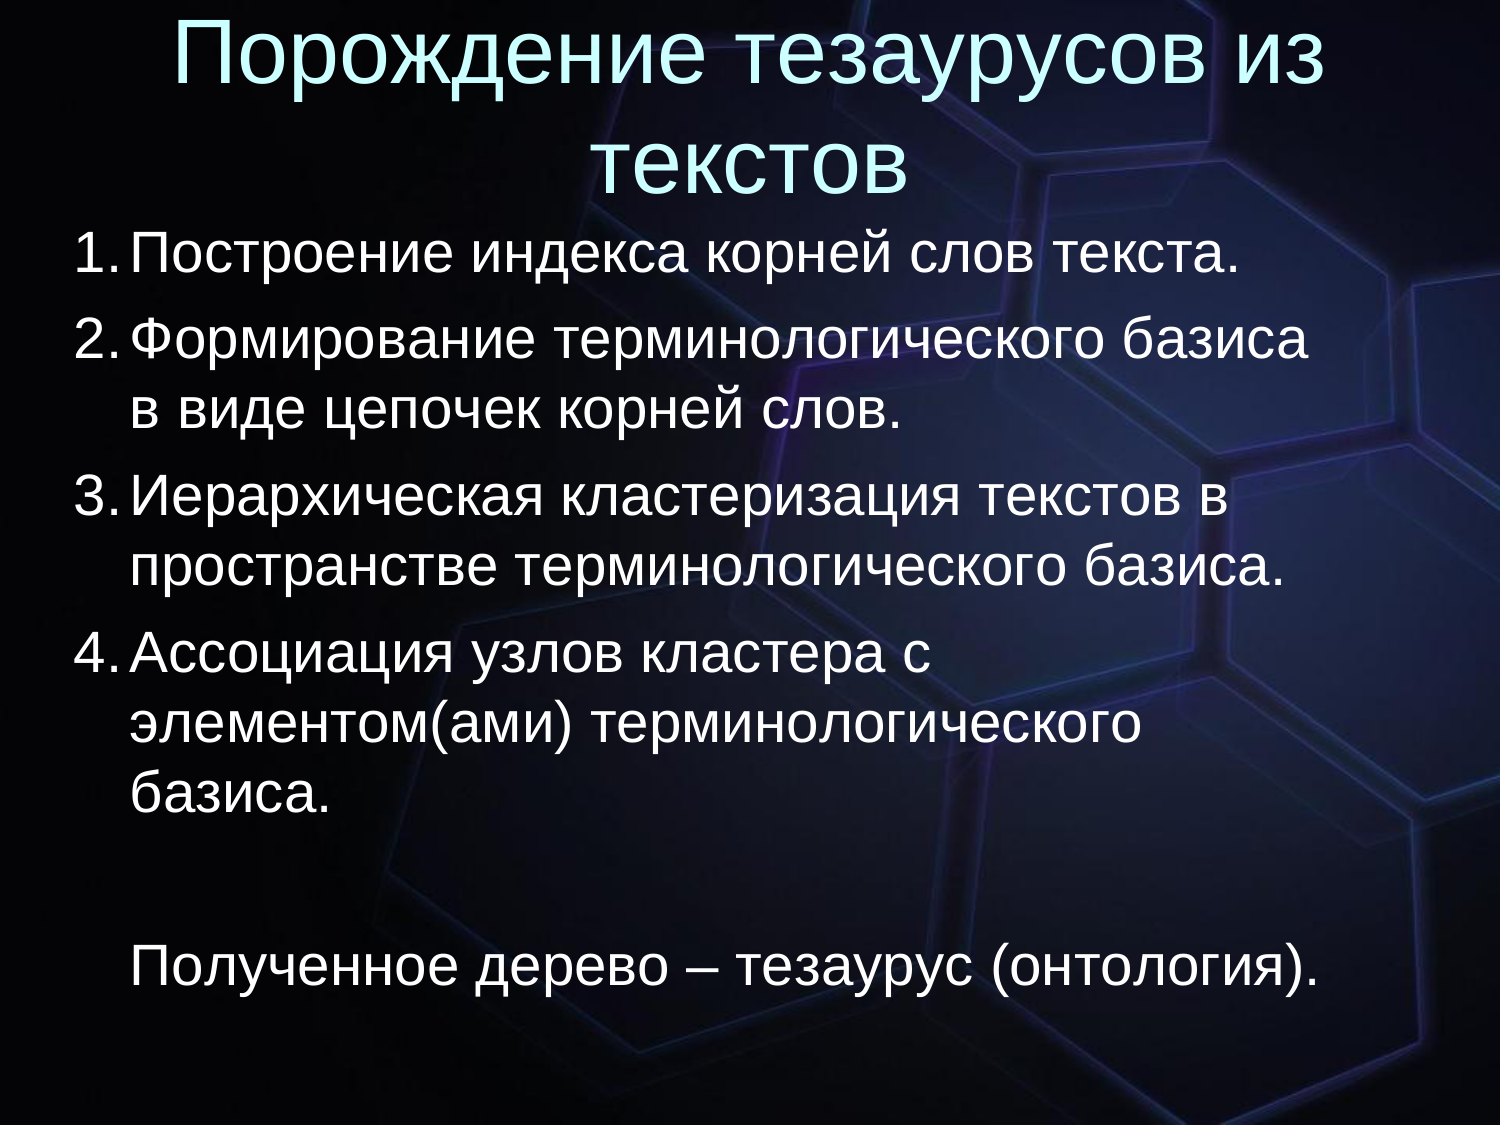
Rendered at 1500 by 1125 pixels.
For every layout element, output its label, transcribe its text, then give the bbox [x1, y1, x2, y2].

title Порождение тезаурусов из текстов [0, 0, 1500, 220]
picture [0, 220, 1500, 1125]
text_box Построение индекса корней слов текста. Формирование терминологического базиса в виде цепочек корней слов. Иерархическая кластеризация текстов в пространстве терминологического базиса. Ассоциация узлов кластера с элементом(ами) терминологического базиса. Полученное дерево – тезаурус (онтология). [59, 206, 1353, 1053]
